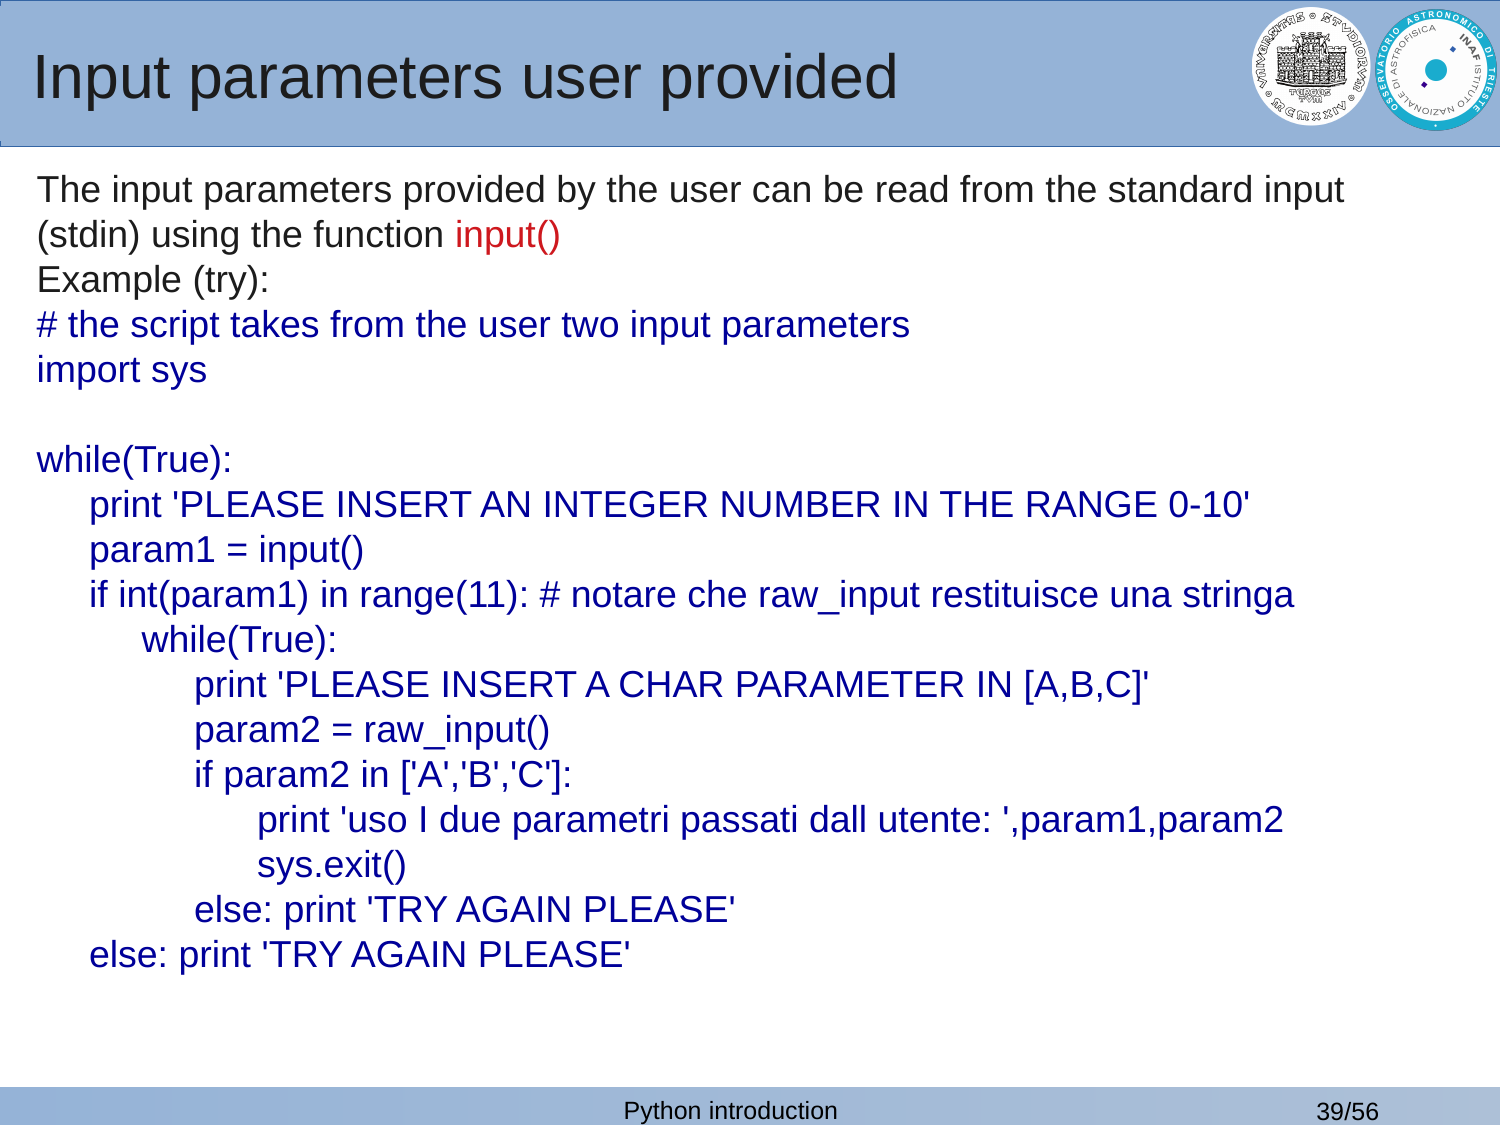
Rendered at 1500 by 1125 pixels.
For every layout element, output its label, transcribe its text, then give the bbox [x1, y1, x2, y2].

picture [1252, 0, 1500, 156]
text_box Input parameters user provided [0, 5, 1243, 141]
list The input parameters provided by the user can be read from the standard input (stdin) using the function input() Example (try): # the script takes from the user two input parameters import sys while(True): print 'PLEASE INSERT AN INTEGER NUMBER IN THE RANGE 0-10' param1 = input() if int(param1) in range(11): # notare che raw_input restituisce una stringa while(True): print 'PLEASE INSERT A CHAR PARAMETER IN [A,B,C]' param2 = raw_input() if param2 in ['A','B','C']: print 'uso I due parametri passati dall utente: ',param1,param2 sys.exit() else: print 'TRY AGAIN PLEASE' else: print 'TRY AGAIN PLEASE' [21, 157, 1455, 1030]
